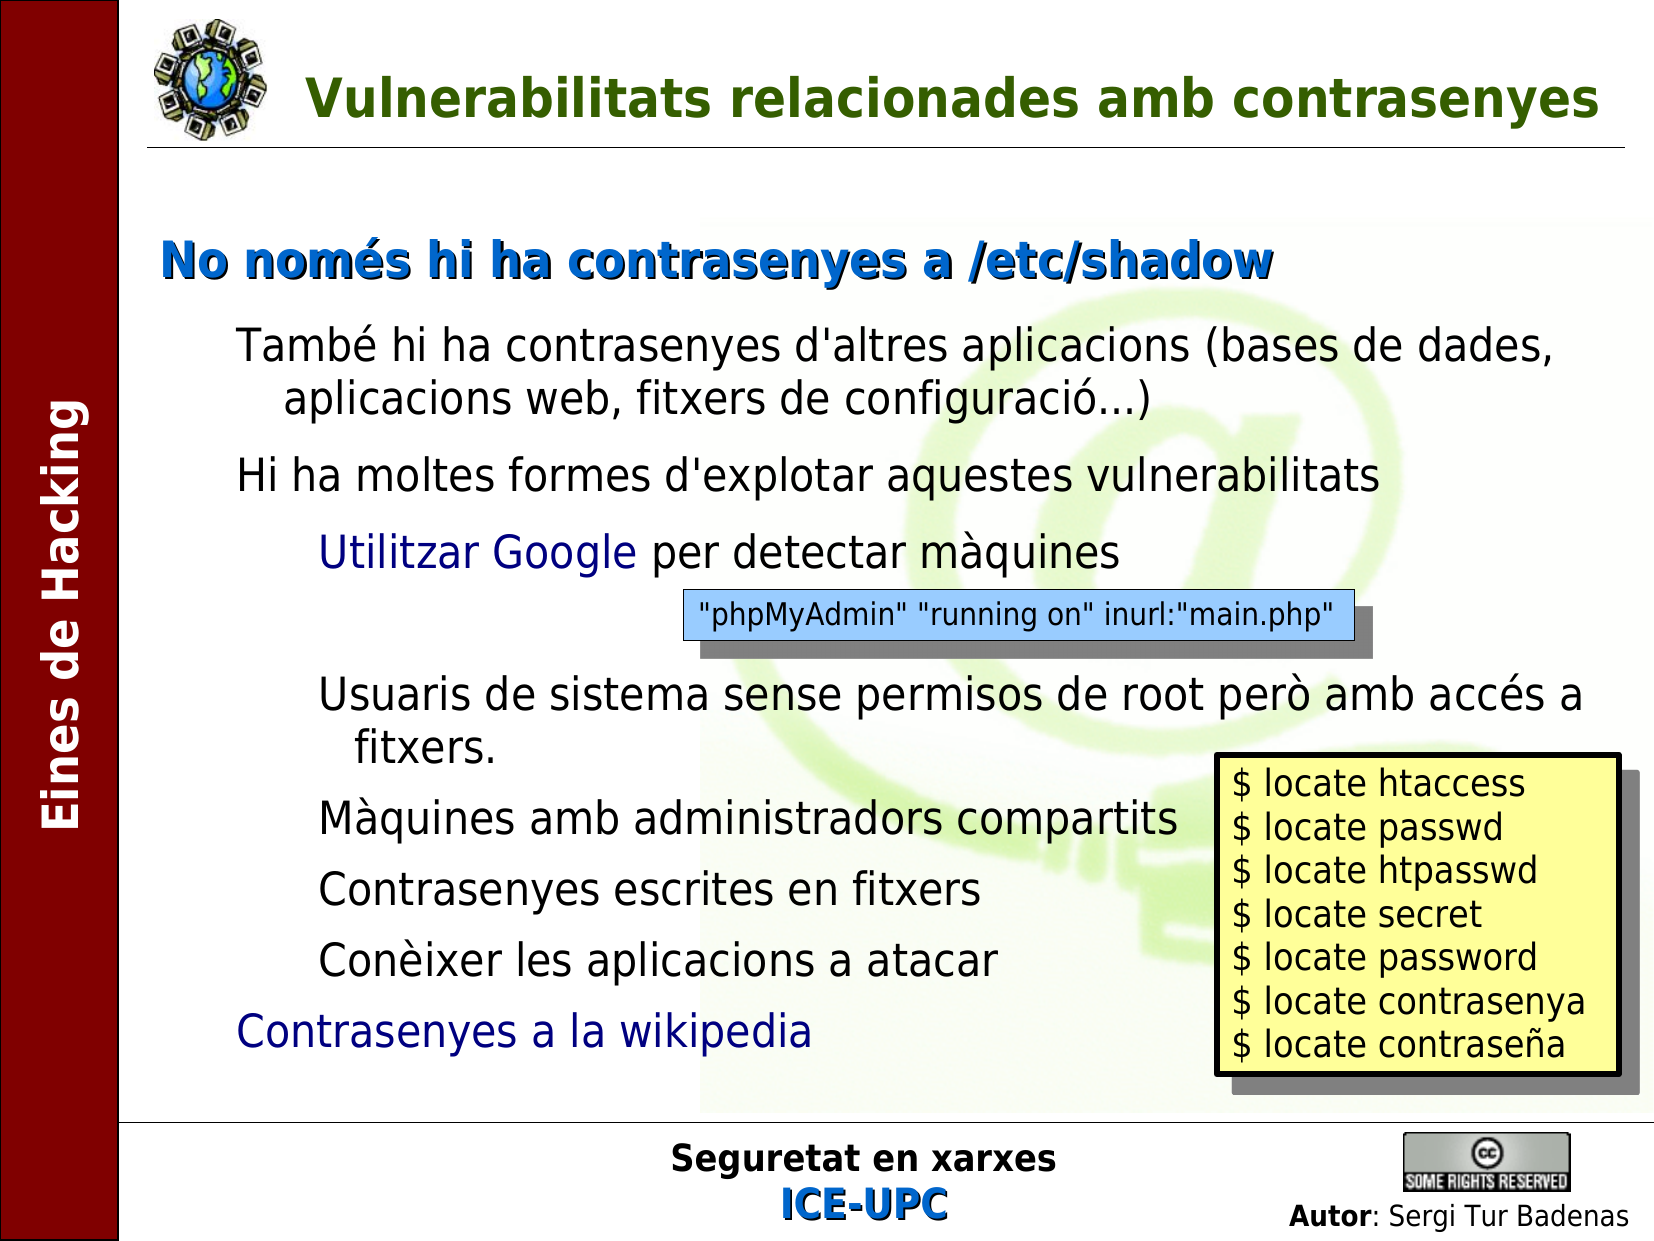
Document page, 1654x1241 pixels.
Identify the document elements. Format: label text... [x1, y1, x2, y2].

text_box $ locate htaccess $ locate passwd $ locate htpasswd $ locate secret $ locate password $ locate contrasenya $ locate contraseña [1216, 754, 1619, 1075]
title Vulnerabilitats relacionades amb contrasenyes [277, 56, 1630, 141]
picture [700, 217, 1654, 1113]
picture [1403, 1132, 1571, 1192]
list No només hi ha contrasenyes a /etc/shadow També hi ha contrasenyes d'altres aplicacions (bases de dades, aplicacions web, fitxers de configuració...) Hi ha moltes formes d'explotar aquestes vulnerabilitats Utilitzar Google per detectar màquines Usuaris de sistema sense permisos de root però amb accés a fitxers. Màquines amb administradors compartits Contrasenyes escrites en fitxers Conèixer les aplicacions a atacar Contrasenyes a la wikipedia [141, 231, 1630, 1066]
text_box "phpMyAdmin" "running on" inurl:"main.php" [683, 589, 1355, 641]
picture [154, 19, 268, 142]
